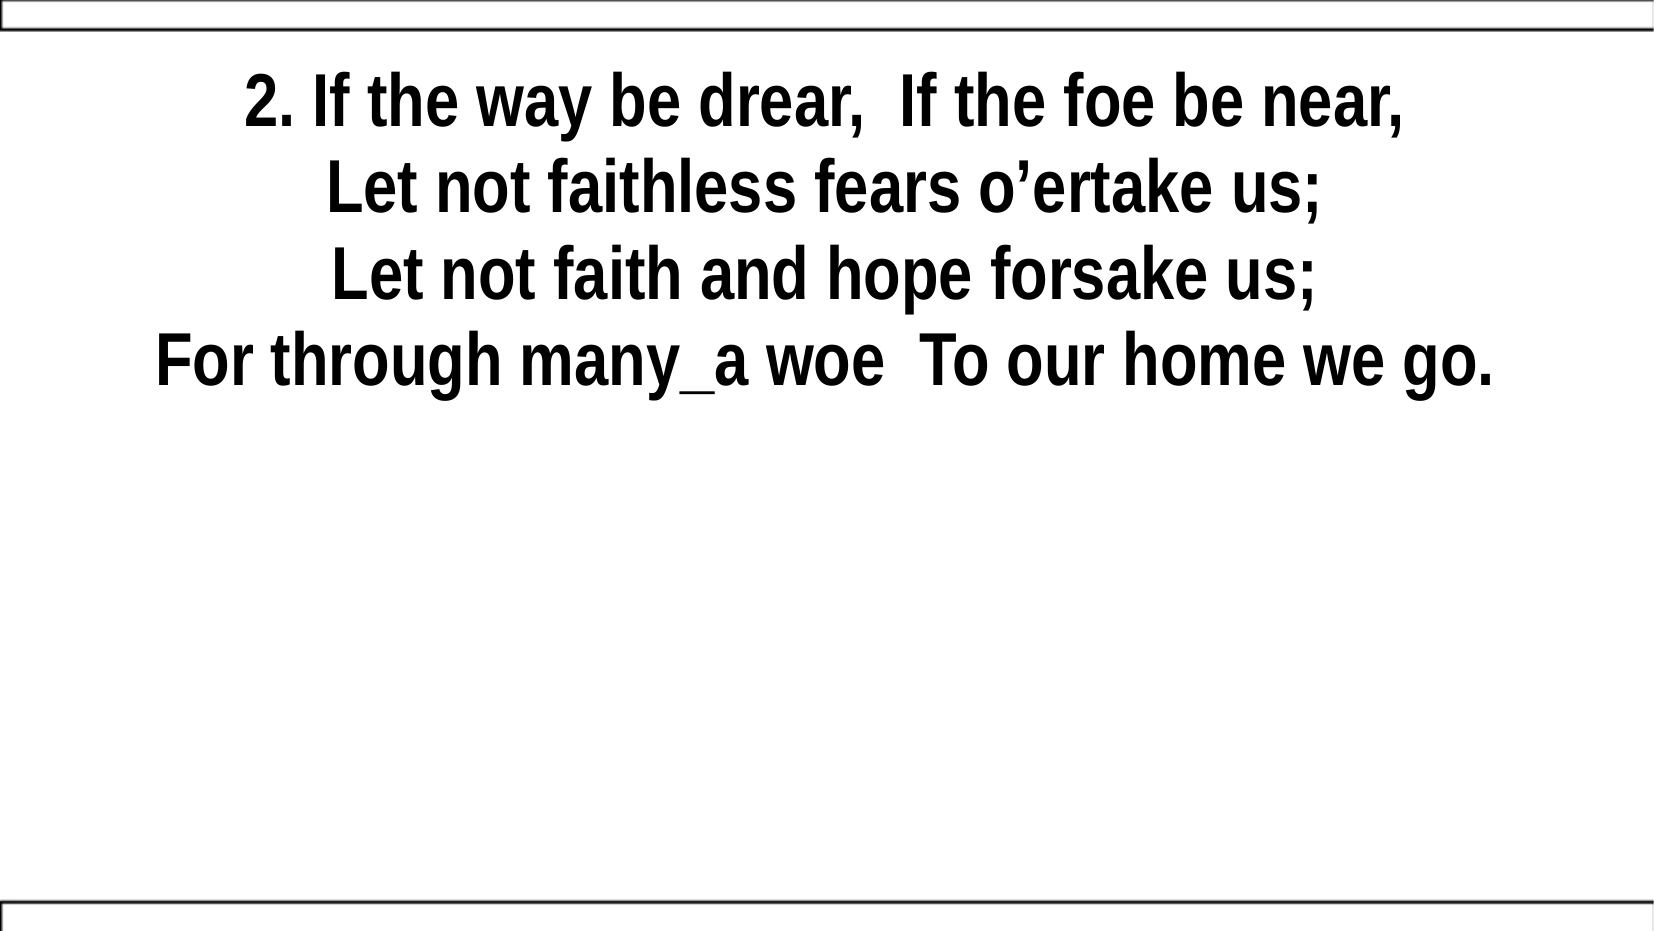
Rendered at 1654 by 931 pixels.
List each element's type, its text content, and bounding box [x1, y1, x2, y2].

text_box 2. If the way be drear, If the foe be near, Let not faithless fears o’ertake us; Let not faith and hope forsake us; For through many_a woe To our home we go. [60, 49, 1591, 496]
picture [0, 0, 1654, 931]
